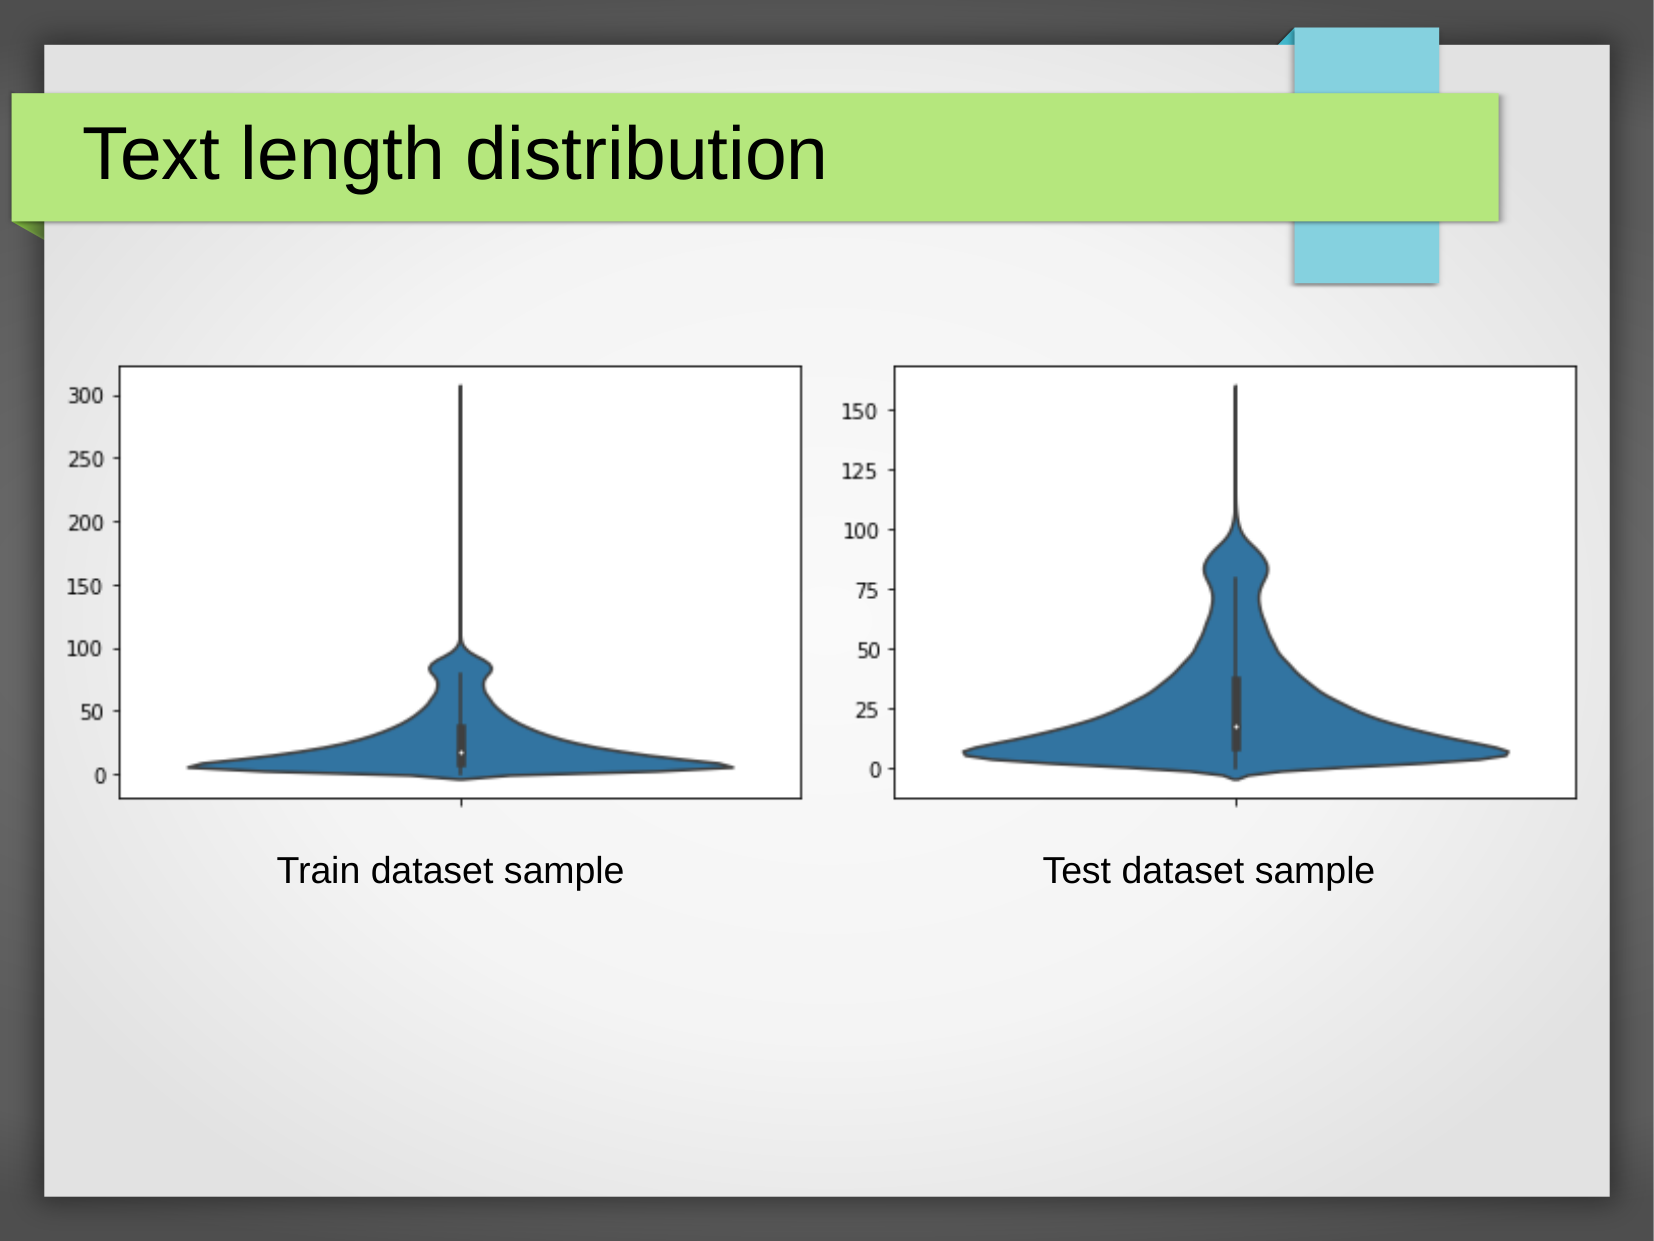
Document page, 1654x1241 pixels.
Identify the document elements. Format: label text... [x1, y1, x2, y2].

text_box Train dataset sample [261, 841, 640, 899]
picture [0, 0, 1654, 1241]
text_box Test dataset sample [1027, 841, 1391, 899]
title Text length distribution [82, 69, 1488, 238]
